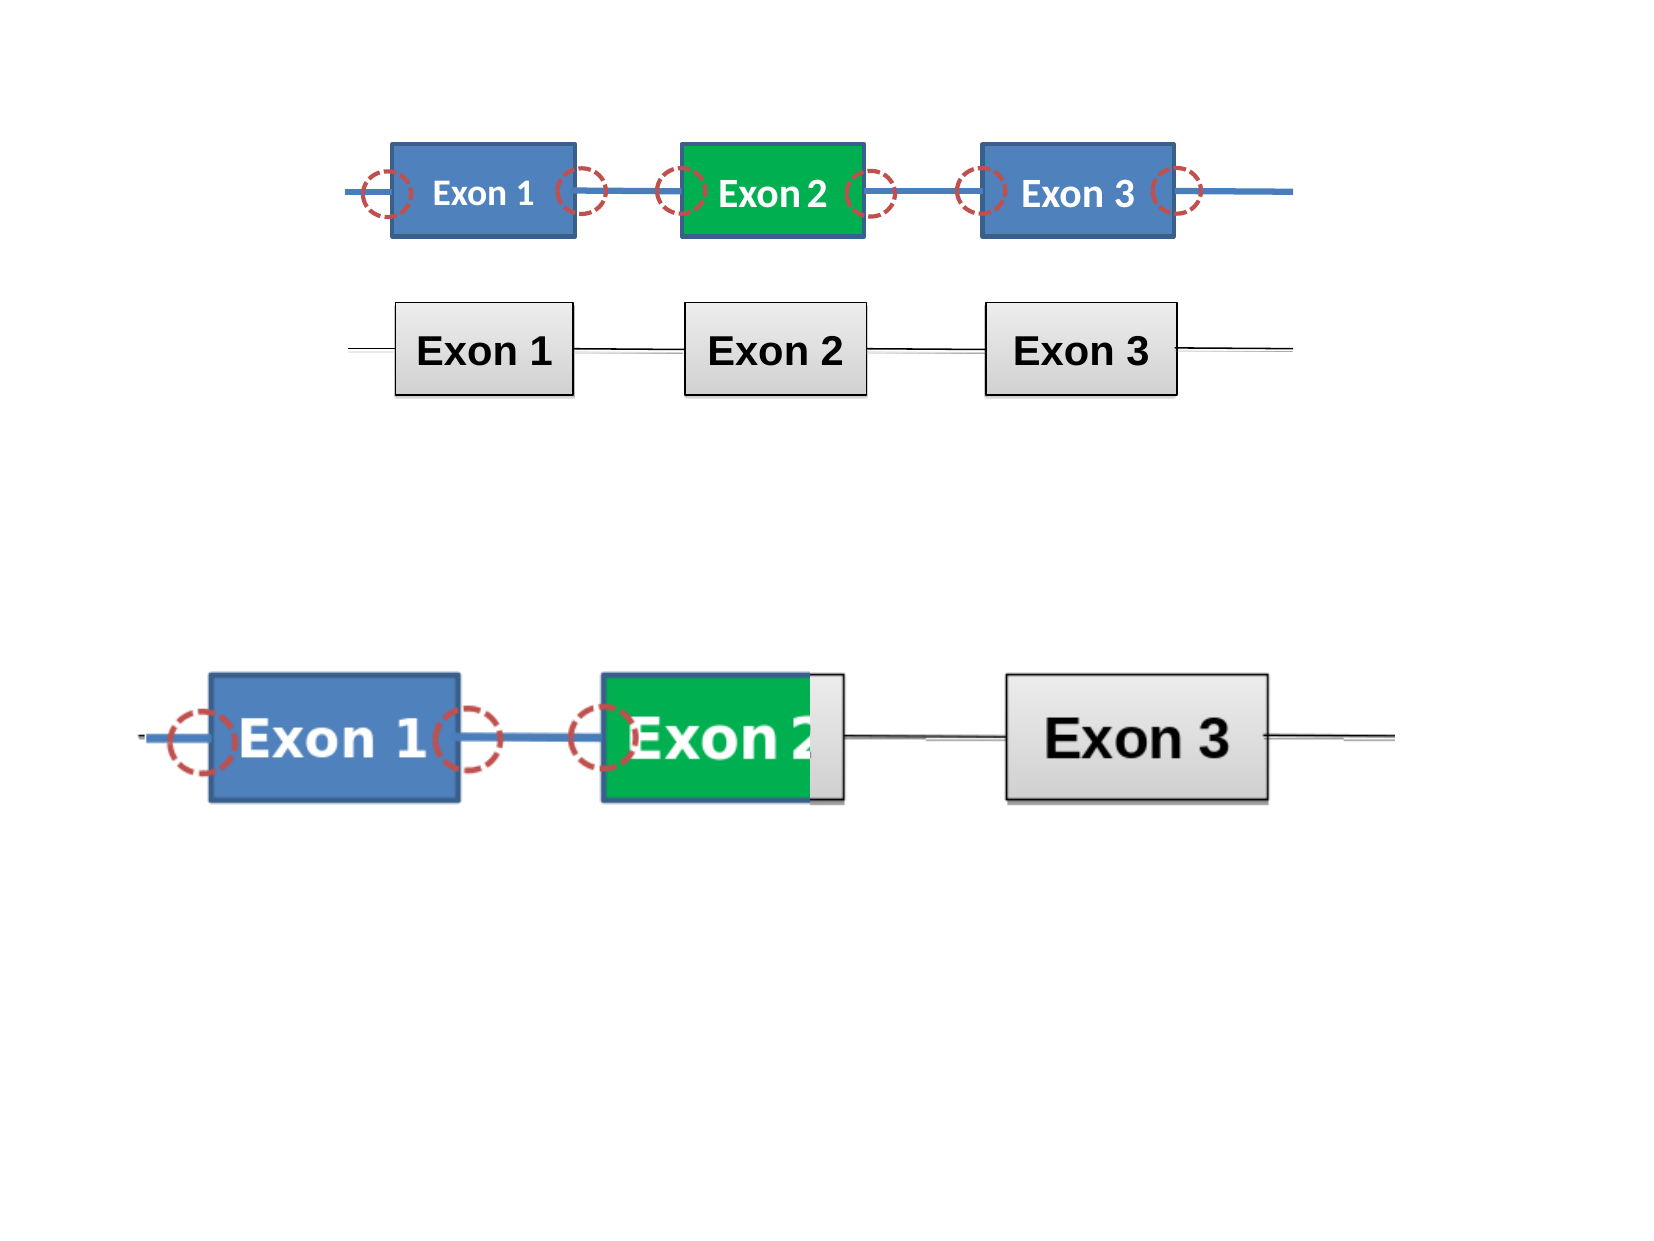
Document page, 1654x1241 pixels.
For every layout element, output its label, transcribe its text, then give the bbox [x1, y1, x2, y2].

text_box Exon 3 [982, 144, 1174, 237]
text_box Exon 2 [681, 144, 865, 237]
text_box Exon 1 [395, 302, 574, 395]
text_box Exon 2 [684, 302, 867, 395]
picture [134, 660, 1395, 814]
text_box Exon 1 [392, 144, 576, 237]
text_box Exon 3 [985, 302, 1177, 395]
